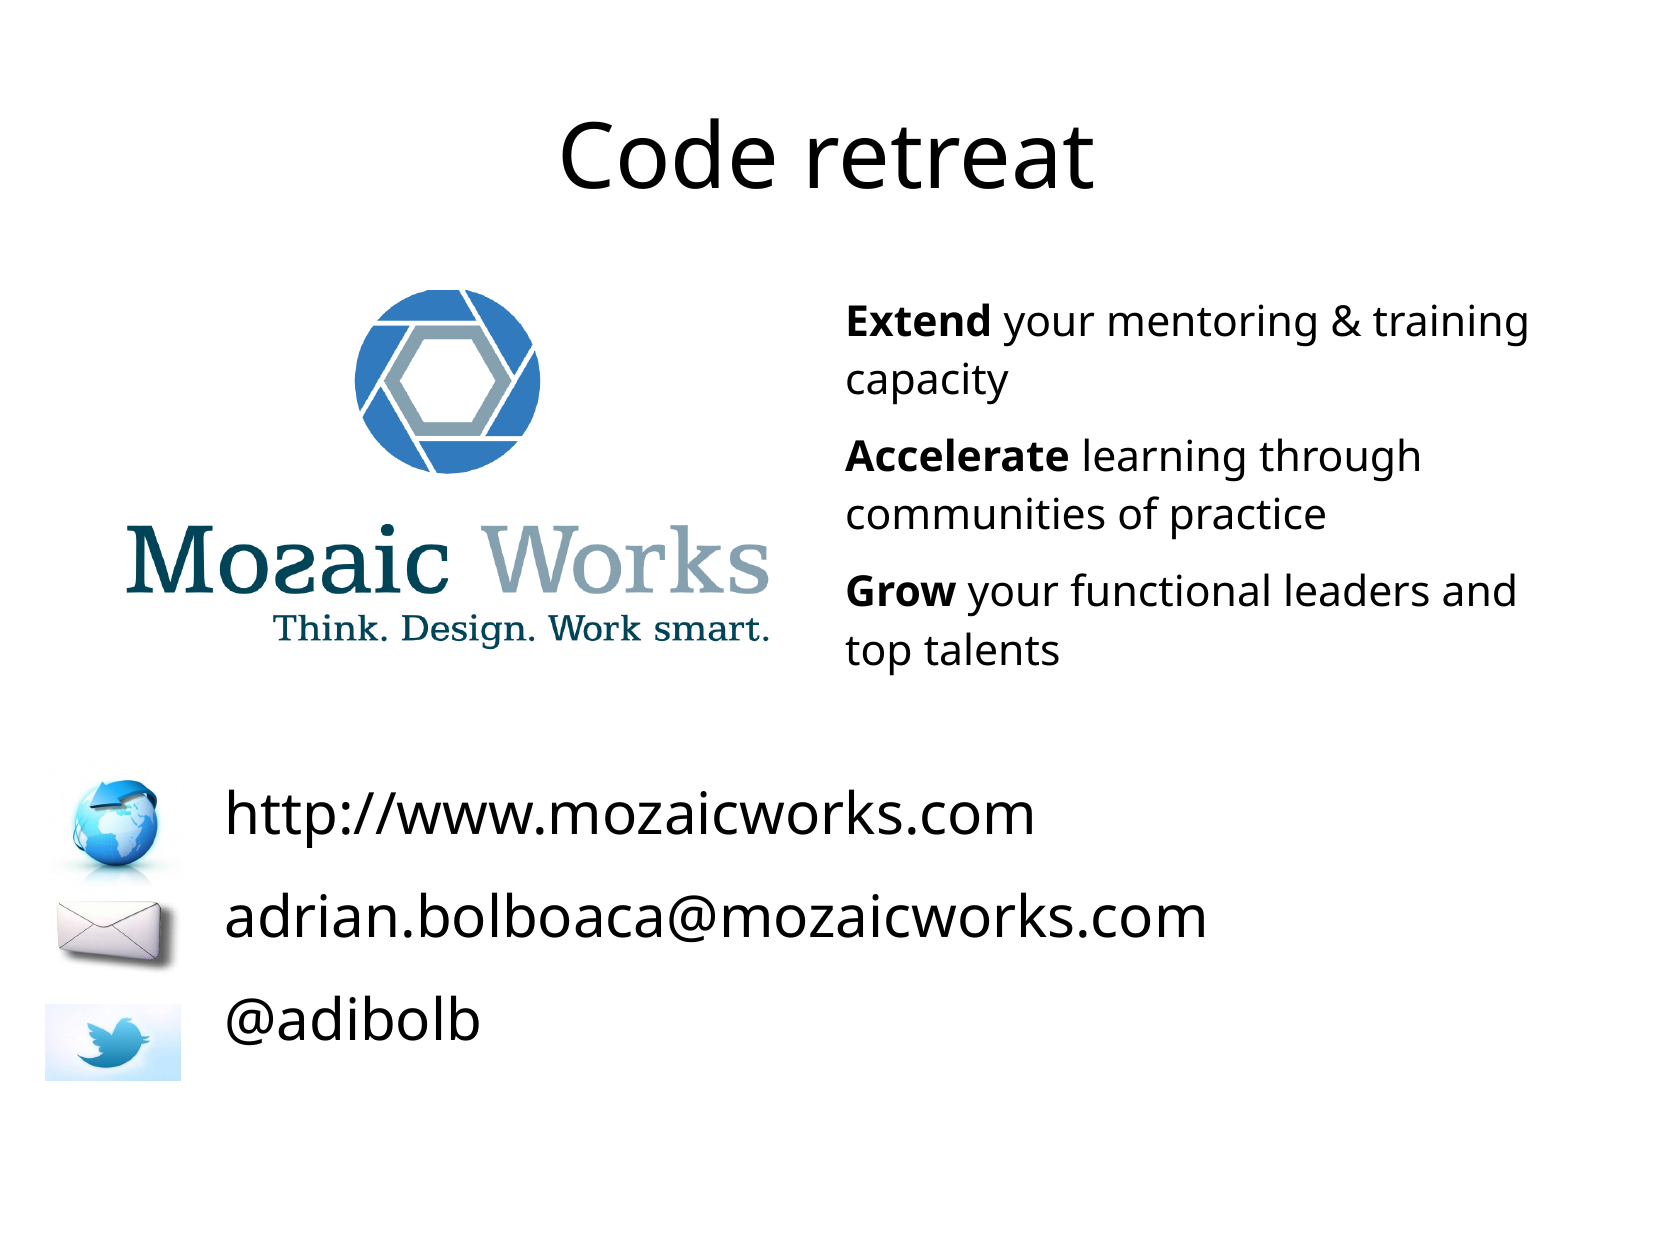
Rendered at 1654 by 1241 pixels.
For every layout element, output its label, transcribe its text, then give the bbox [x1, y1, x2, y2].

title Code retreat [82, 78, 1571, 228]
picture [30, 761, 188, 976]
list http://www.mozaicworks.com adrian.bolboaca@mozaicworks.com @adibolb [82, 772, 1571, 1164]
list Extend your mentoring & training capacity Accelerate learning through communities of practice Grow your functional leaders and top talents [845, 290, 1572, 681]
picture [45, 1004, 181, 1081]
picture [113, 290, 779, 681]
